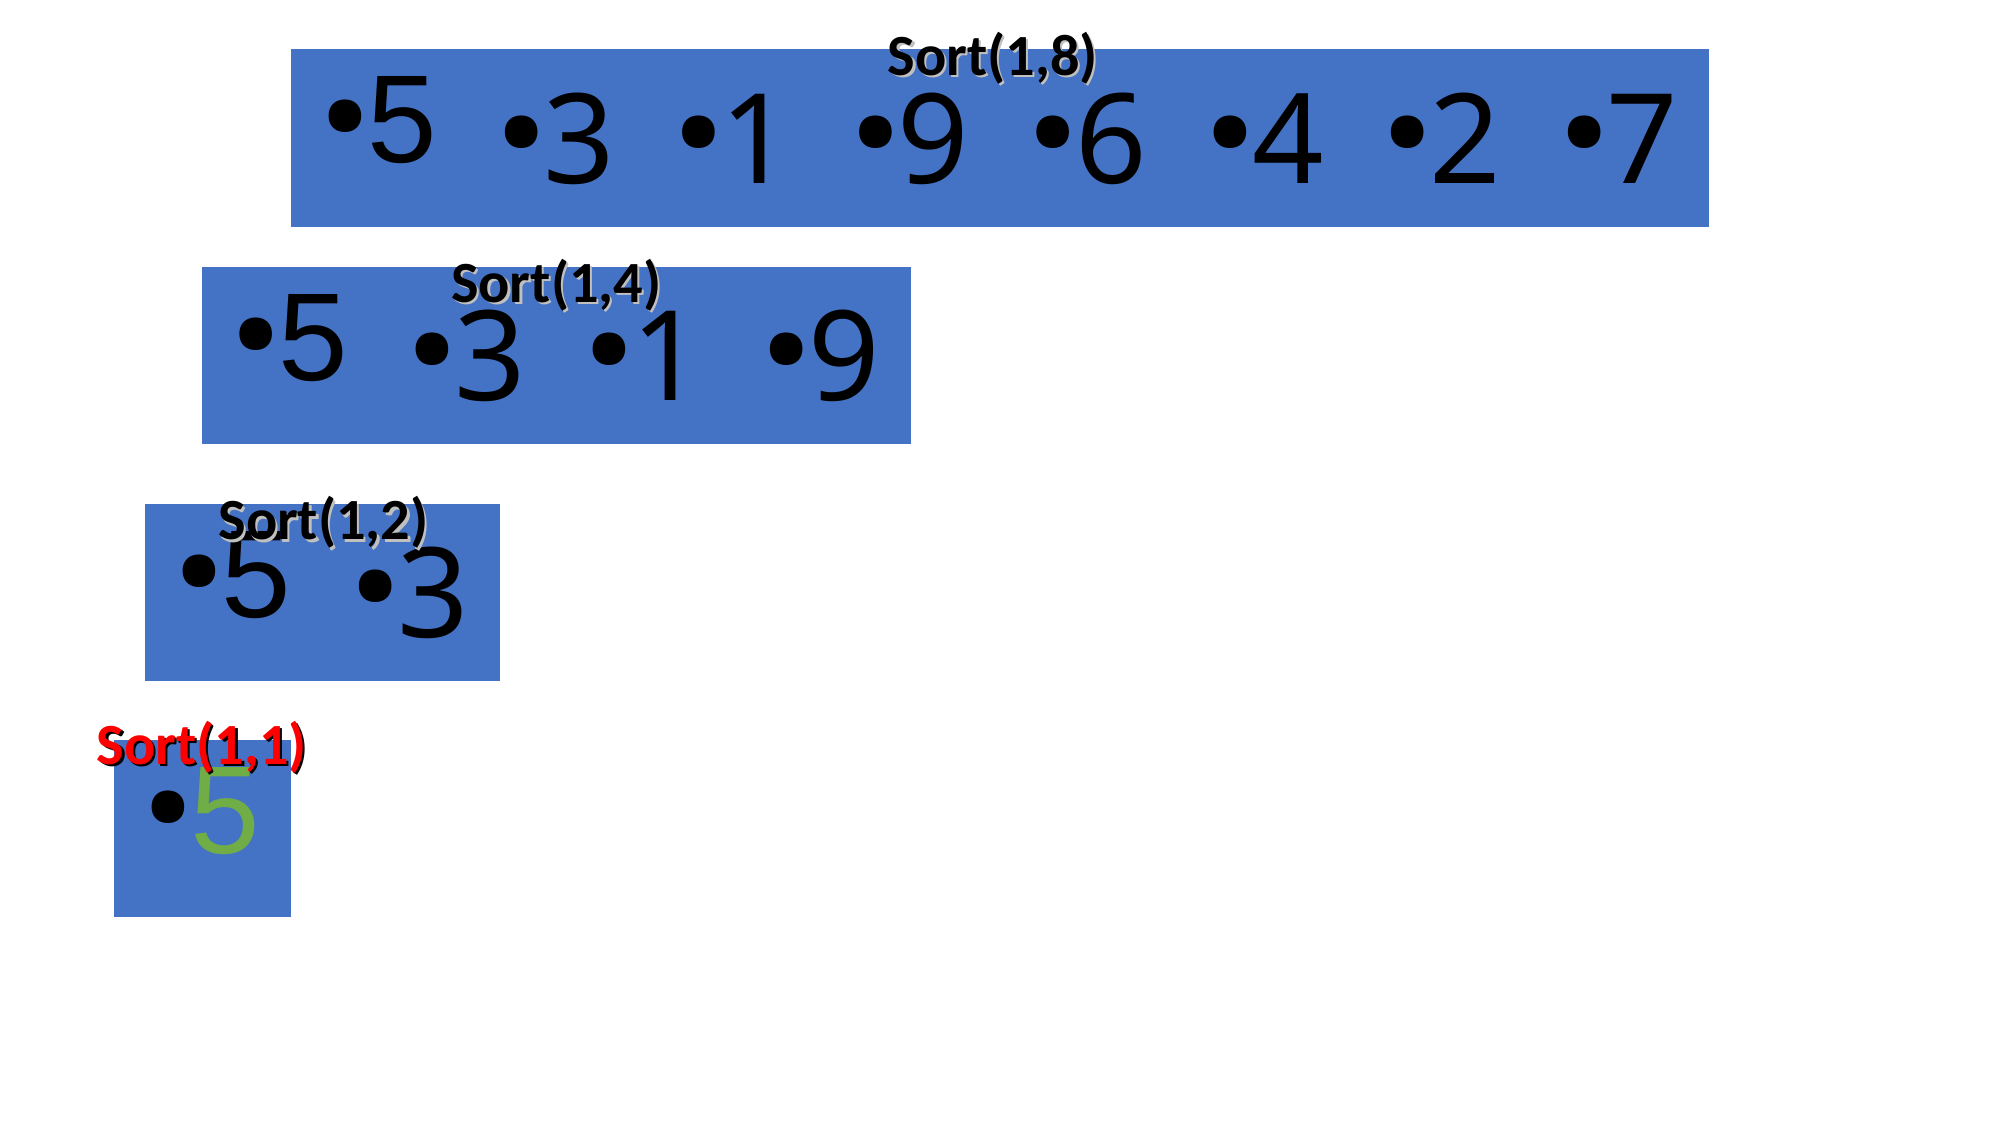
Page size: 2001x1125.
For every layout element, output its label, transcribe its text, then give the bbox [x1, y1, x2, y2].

table_header 1 [646, 49, 823, 227]
table_header 5 [202, 267, 379, 444]
table_header 6 [1093, 136, 1130, 175]
table_header 1 [556, 267, 733, 444]
table_header 5 [145, 504, 323, 681]
table_header 9 [733, 267, 911, 444]
table_header 3 [379, 267, 556, 444]
table_header 5 [114, 784, 291, 917]
table_header 5 [291, 49, 468, 227]
table_header 3 [468, 49, 646, 227]
table_header 9 [823, 49, 1000, 227]
text_box Sort(1,1) [82, 699, 322, 784]
table_header 2 [1354, 49, 1531, 227]
table_header 7 [1531, 49, 1709, 227]
text_box Sort(1,4) [436, 236, 677, 321]
table_header 4 [1177, 49, 1354, 227]
table_header 9 [914, 102, 951, 141]
text_box Sort(1,8) [873, 9, 1113, 94]
text_box Sort(1,2) [203, 474, 444, 559]
table_header 6 [1000, 49, 1177, 227]
table_header 3 [323, 504, 500, 681]
